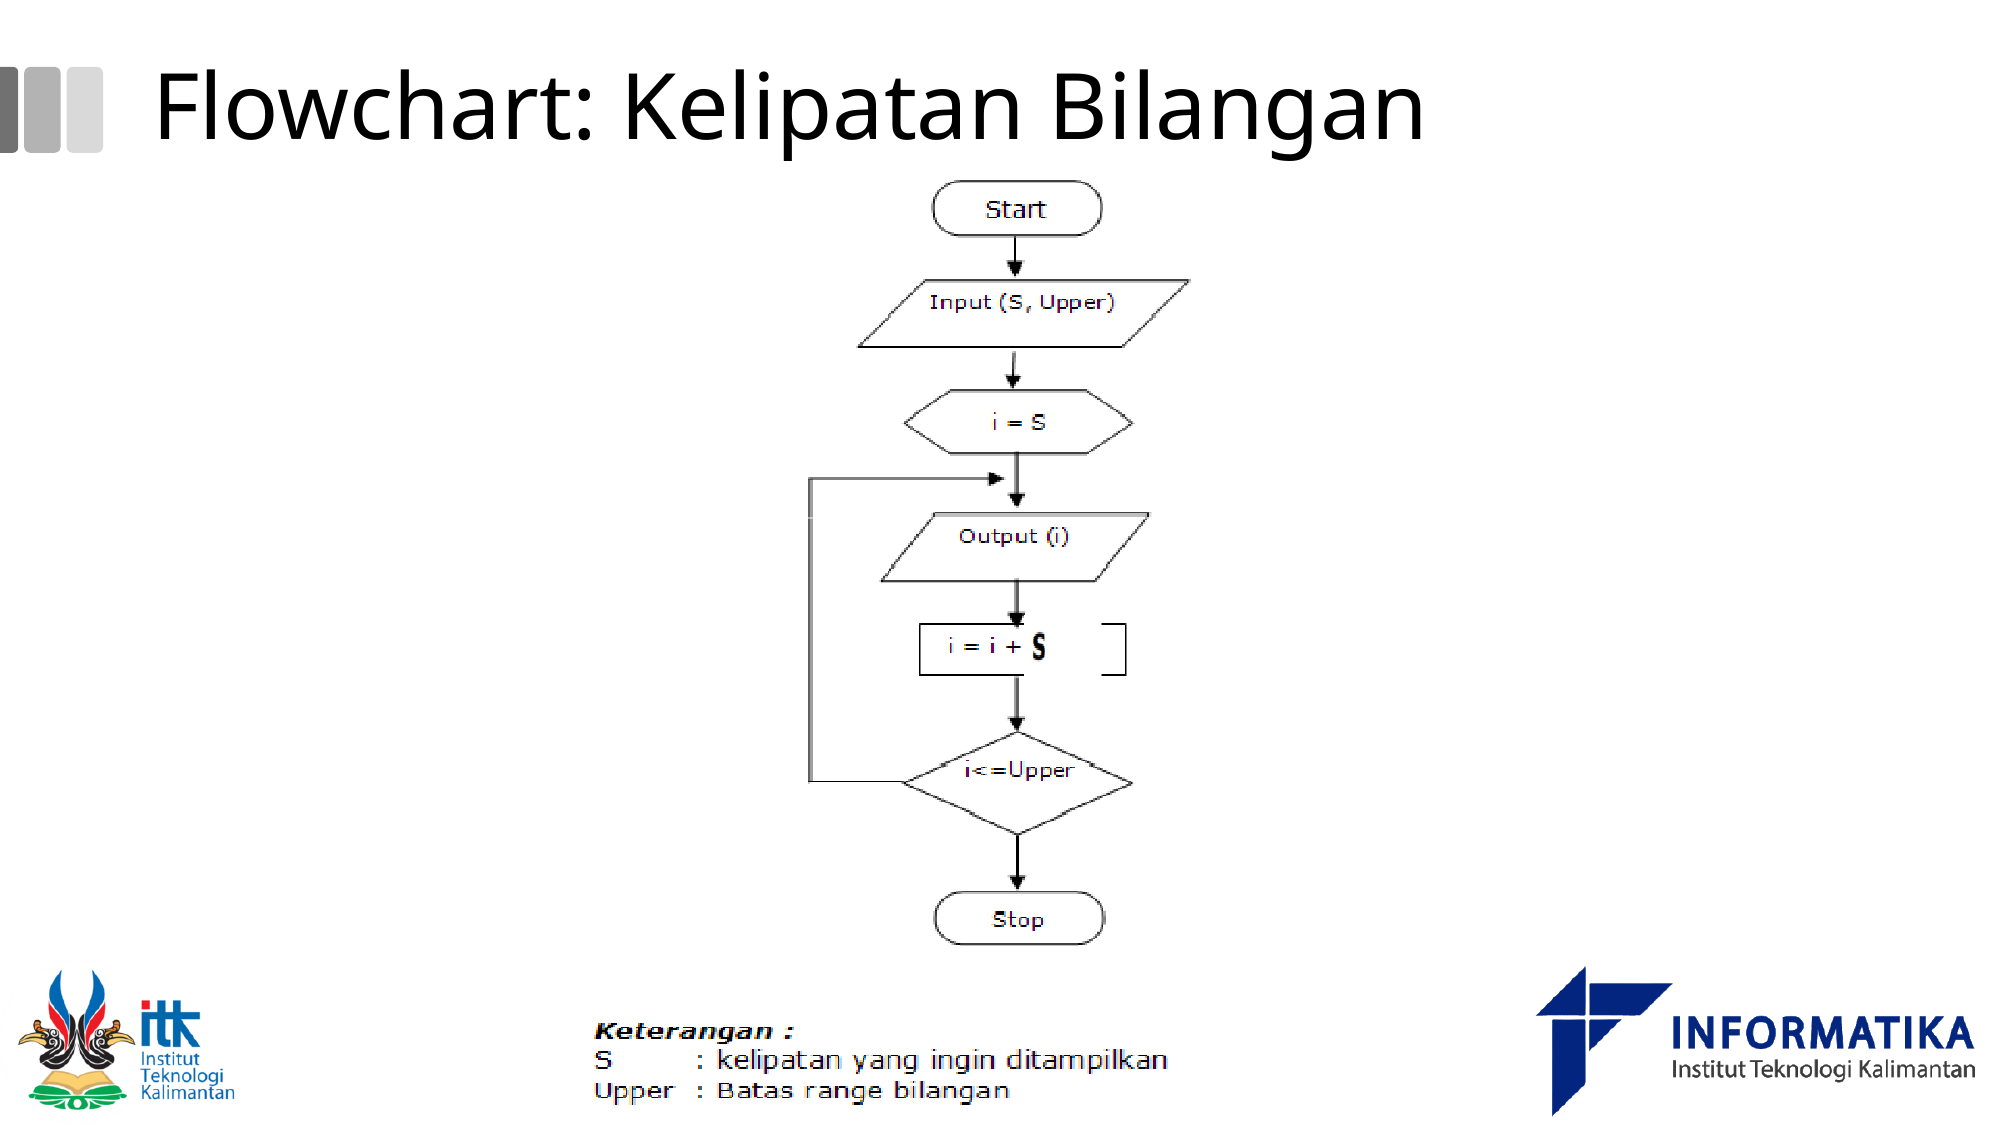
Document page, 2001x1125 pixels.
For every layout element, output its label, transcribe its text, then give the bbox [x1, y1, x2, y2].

picture [0, 935, 253, 1125]
title Flowchart: Kelipatan Bilangan [137, 1, 1863, 219]
picture [1534, 965, 1976, 1118]
picture [583, 170, 1276, 1118]
